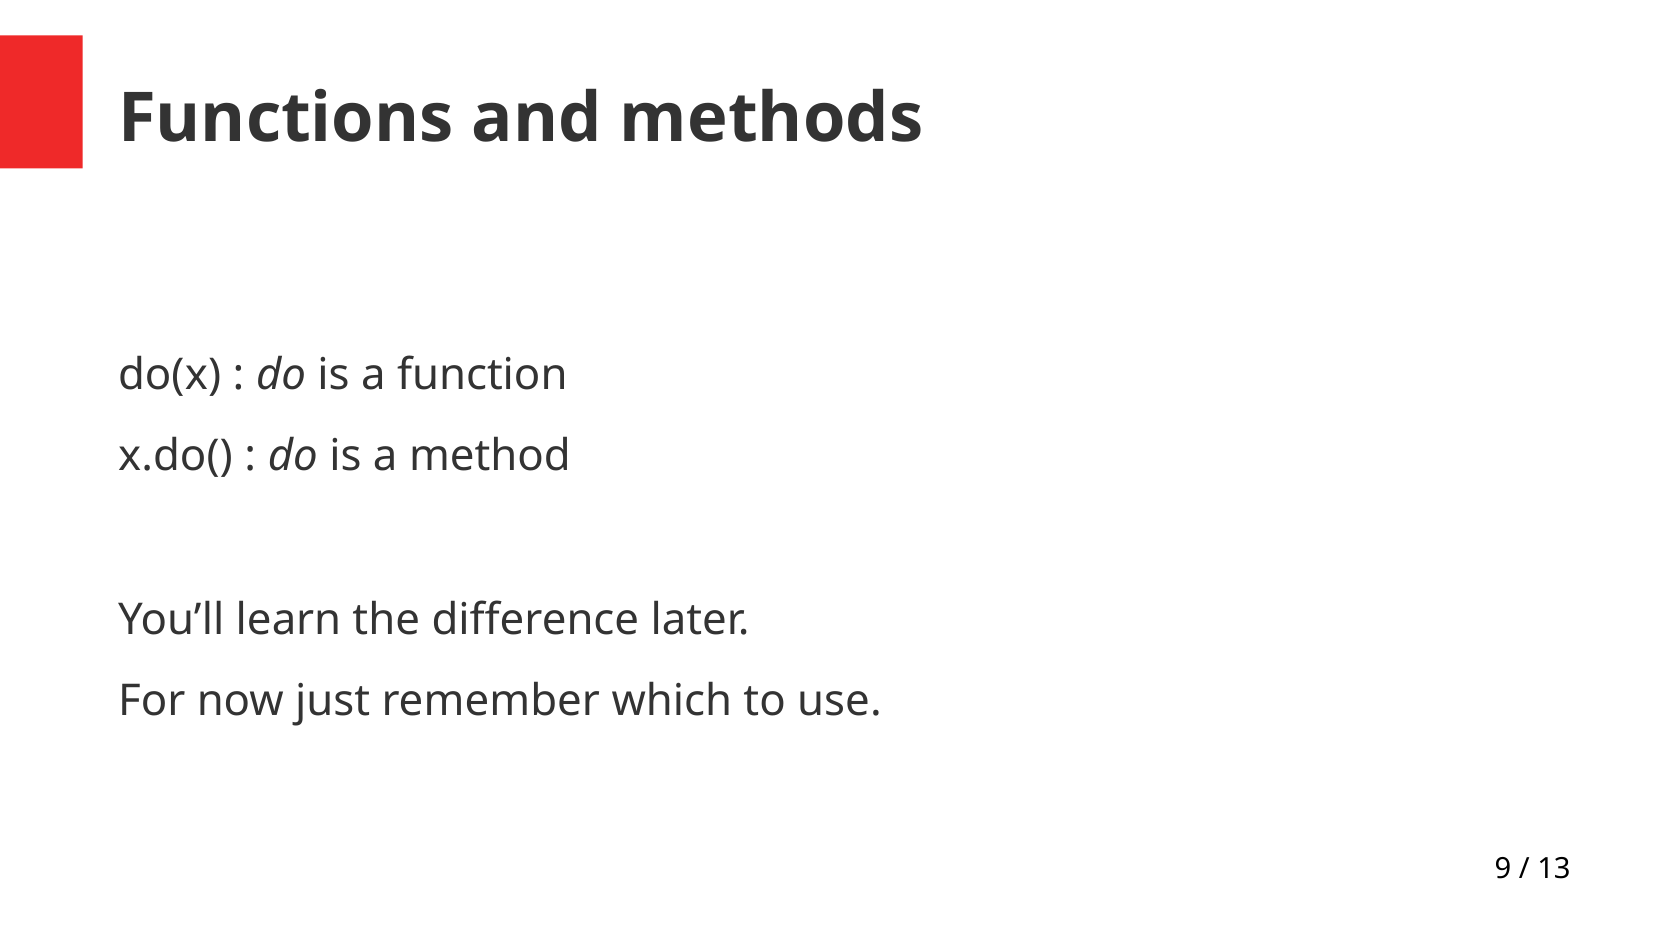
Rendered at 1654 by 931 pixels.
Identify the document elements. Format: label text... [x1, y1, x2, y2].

list do(x) : do is a function x.do() : do is a method You’ll learn the difference later. For now just remember which to use. [118, 265, 1536, 806]
title Functions and methods [118, 37, 1571, 193]
